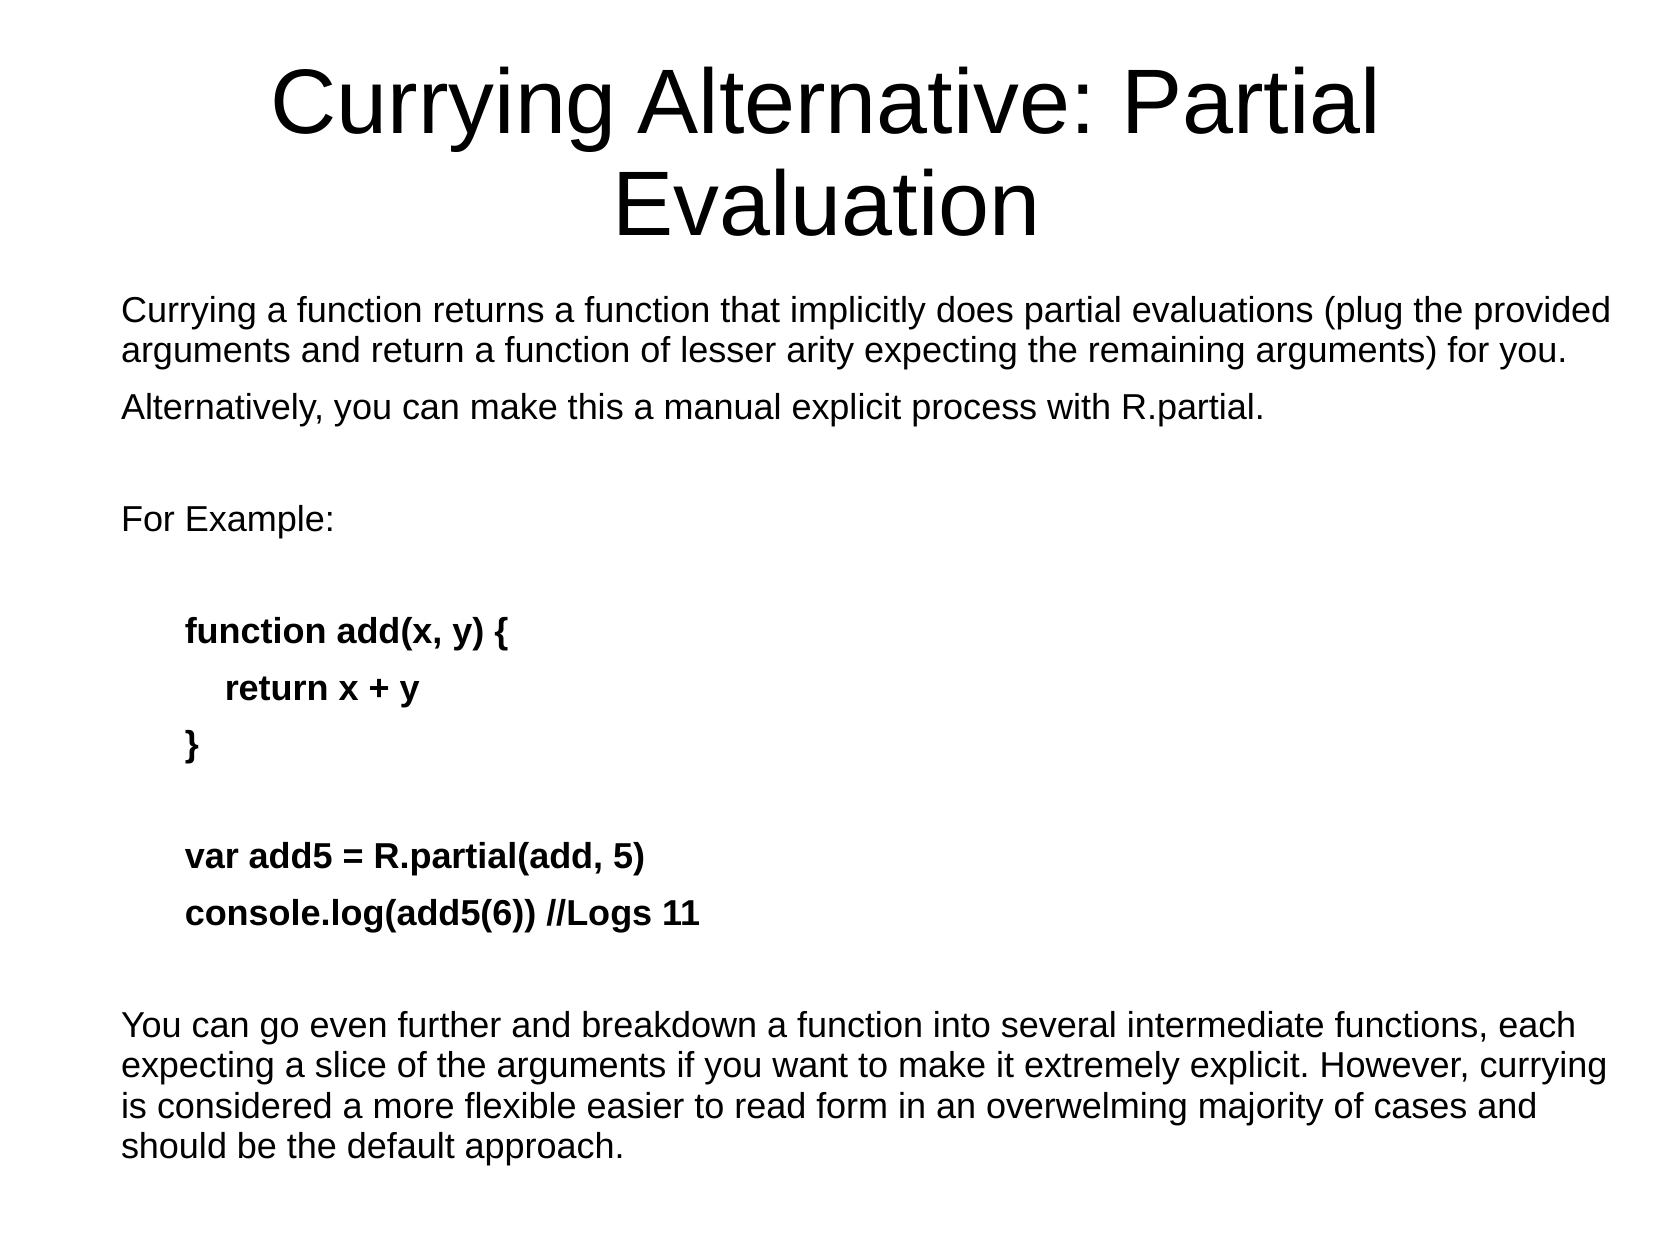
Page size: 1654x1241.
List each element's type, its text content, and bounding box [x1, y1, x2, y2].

list Currying a function returns a function that implicitly does partial evaluations (plug the provided arguments and return a function of lesser arity expecting the remaining arguments) for you. Alternatively, you can make this a manual explicit process with R.partial. For Example: function add(x, y) { return x + y } var add5 = R.partial(add, 5) console.log(add5(6)) //Logs 11 You can go even further and breakdown a function into several intermediate functions, each expecting a slice of the arguments if you want to make it extremely explicit. However, currying is considered a more flexible easier to read form in an overwelming majority of cases and should be the default approach. [82, 290, 1630, 1205]
title Currying Alternative: Partial Evaluation [82, 49, 1571, 257]
